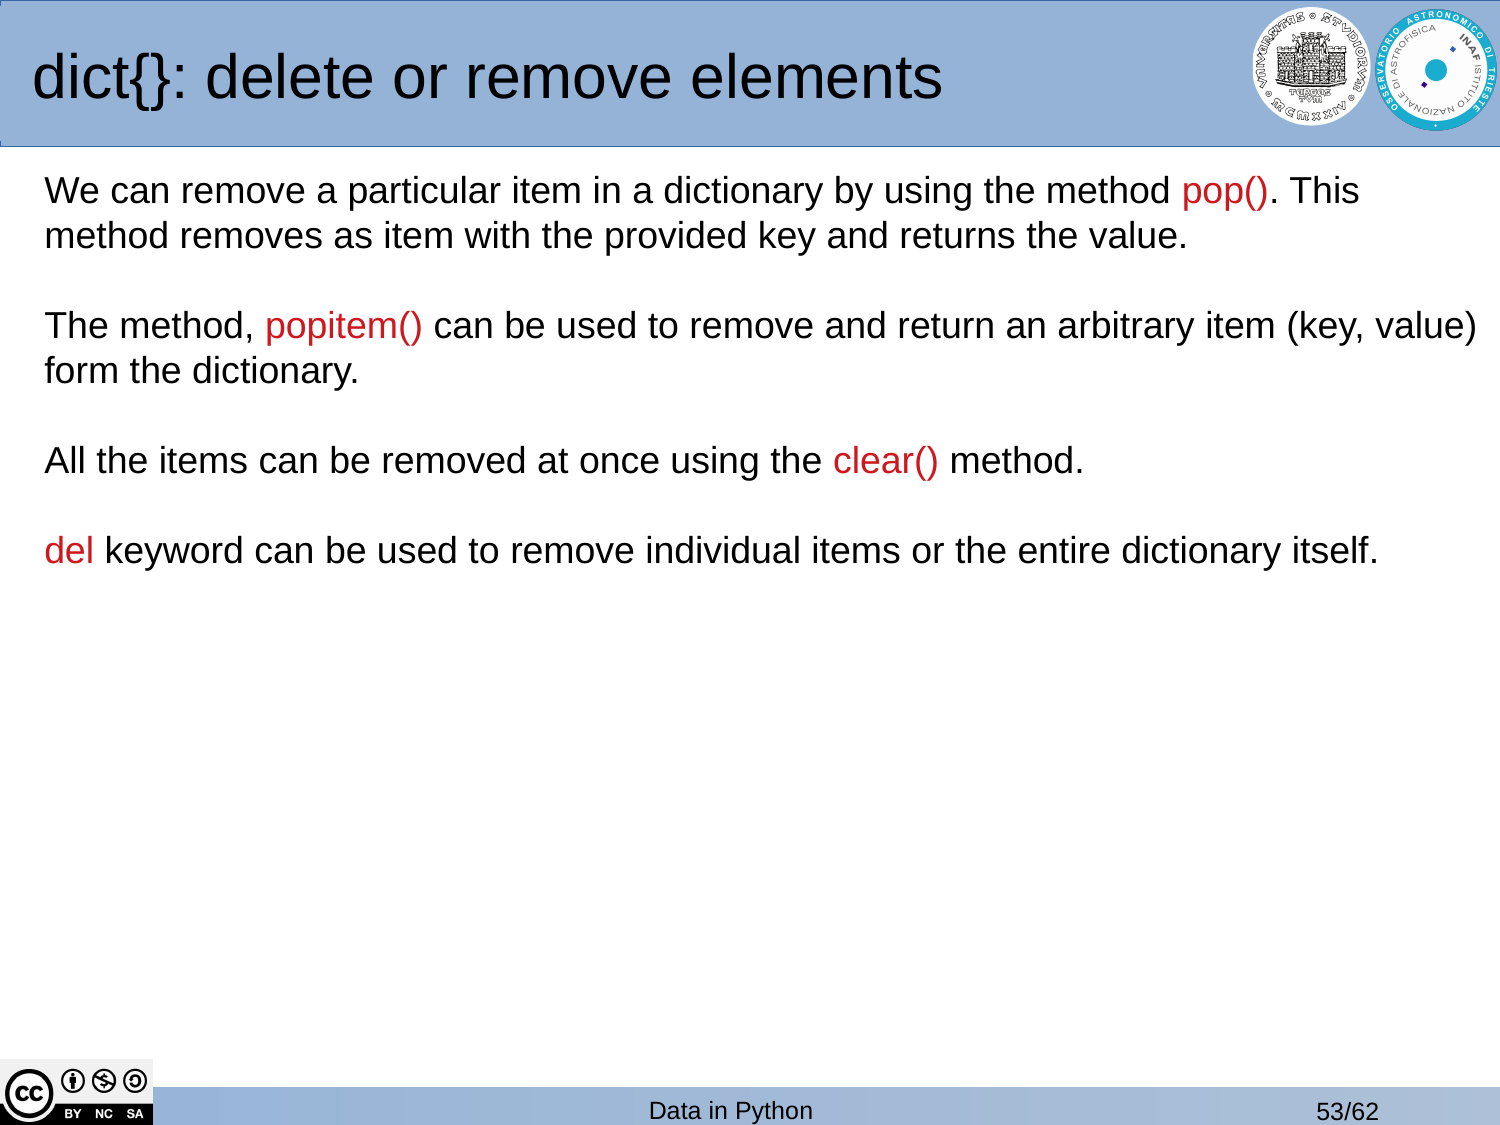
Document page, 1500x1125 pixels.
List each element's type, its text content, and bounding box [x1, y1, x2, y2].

text_box dict{}: delete or remove elements [0, 5, 1253, 141]
picture [1253, 0, 1500, 156]
list We can remove a particular item in a dictionary by using the method pop(). This method removes as item with the provided key and returns the value. The method, popitem() can be used to remove and return an arbitrary item (key, value) form the dictionary. All the items can be removed at once using the clear() method. del keyword can be used to remove individual items or the entire dictionary itself. [29, 158, 1500, 1071]
picture [0, 1059, 153, 1125]
